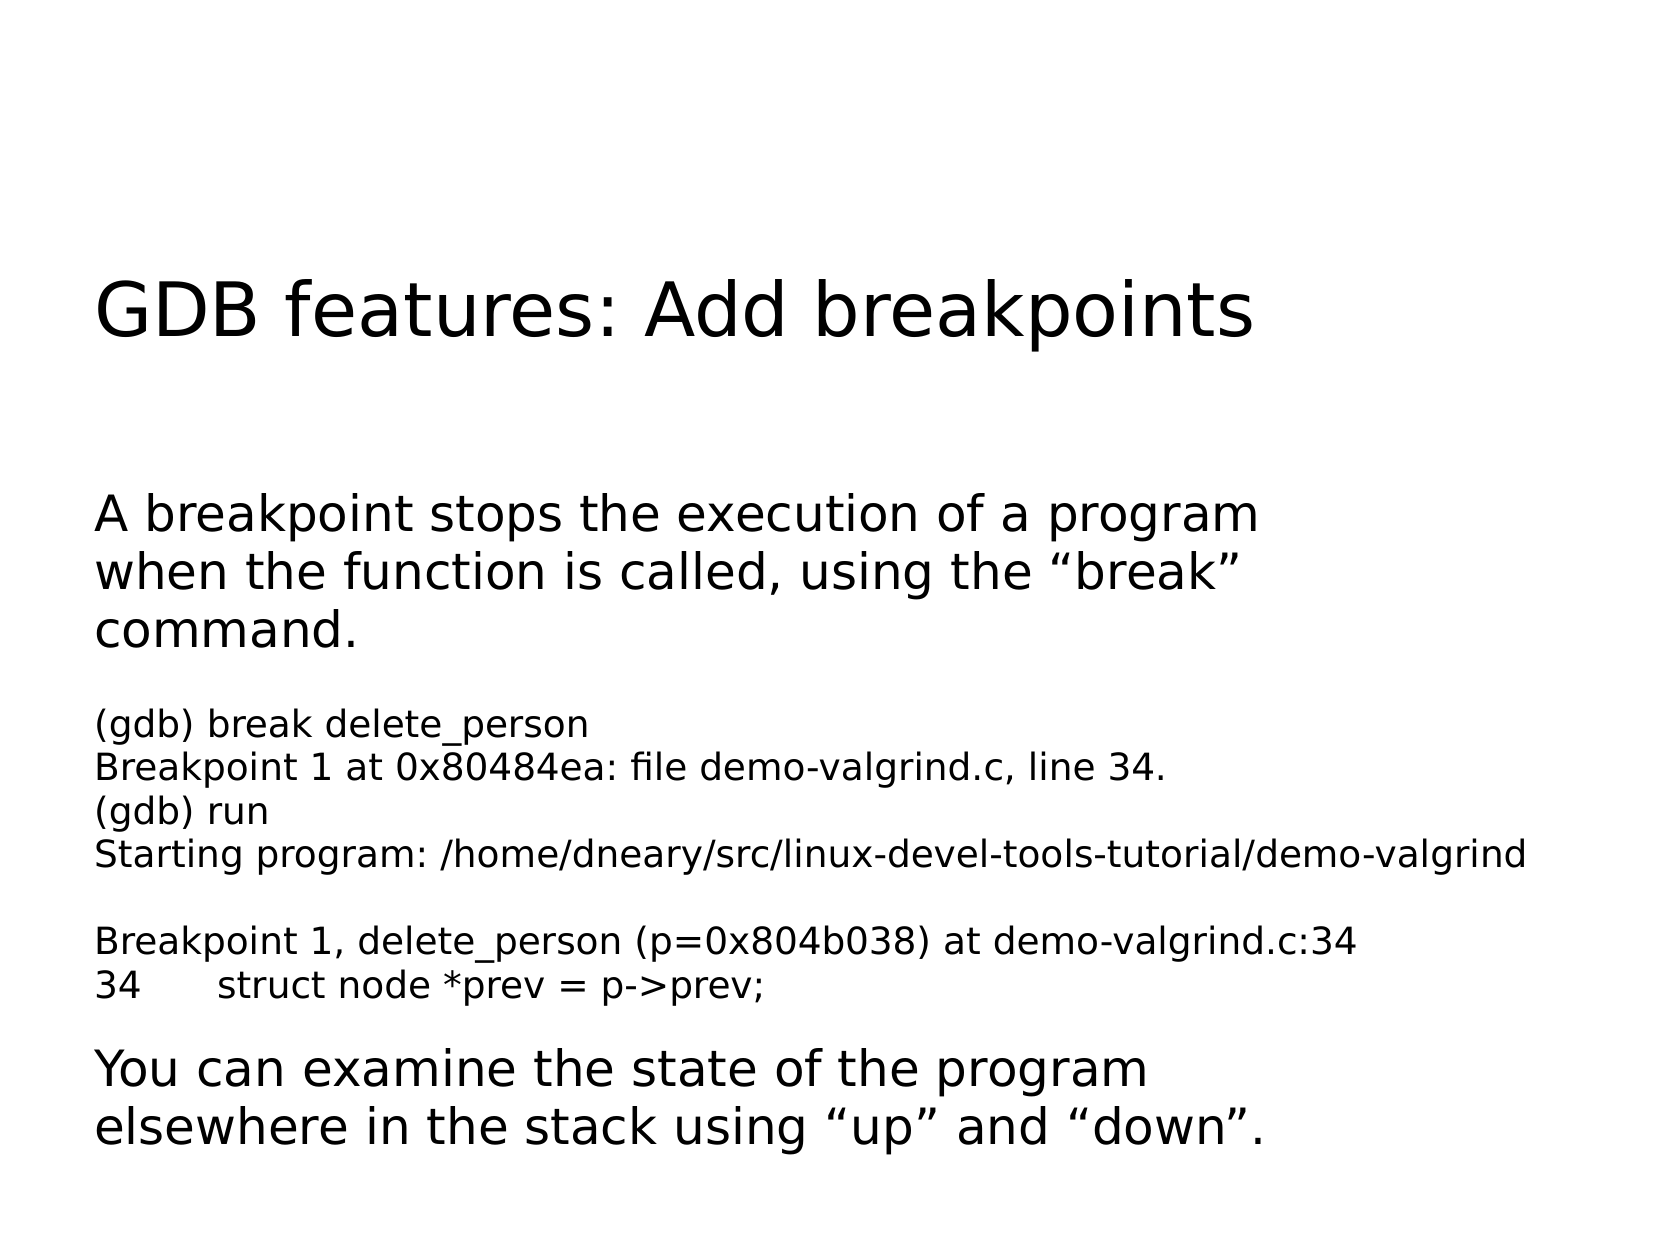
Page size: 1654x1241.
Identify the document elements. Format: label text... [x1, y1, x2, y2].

text_box (gdb) break delete_person Breakpoint 1 at 0x80484ea: file demo-valgrind.c, line 34. (gdb) run Starting program: /home/dneary/src/linux-devel-tools-tutorial/demo-valgrind Breakpoint 1, delete_person (p=0x804b038) at demo-valgrind.c:34 34 struct node *prev = p->prev; [79, 695, 1557, 1015]
text_box A breakpoint stops the execution of a program when the function is called, using the “break” command. [79, 477, 1428, 609]
text_box GDB features: Add breakpoints [79, 260, 1271, 363]
text_box You can examine the state of the program elsewhere in the stack using “up” and “down”. [79, 1032, 1428, 1164]
